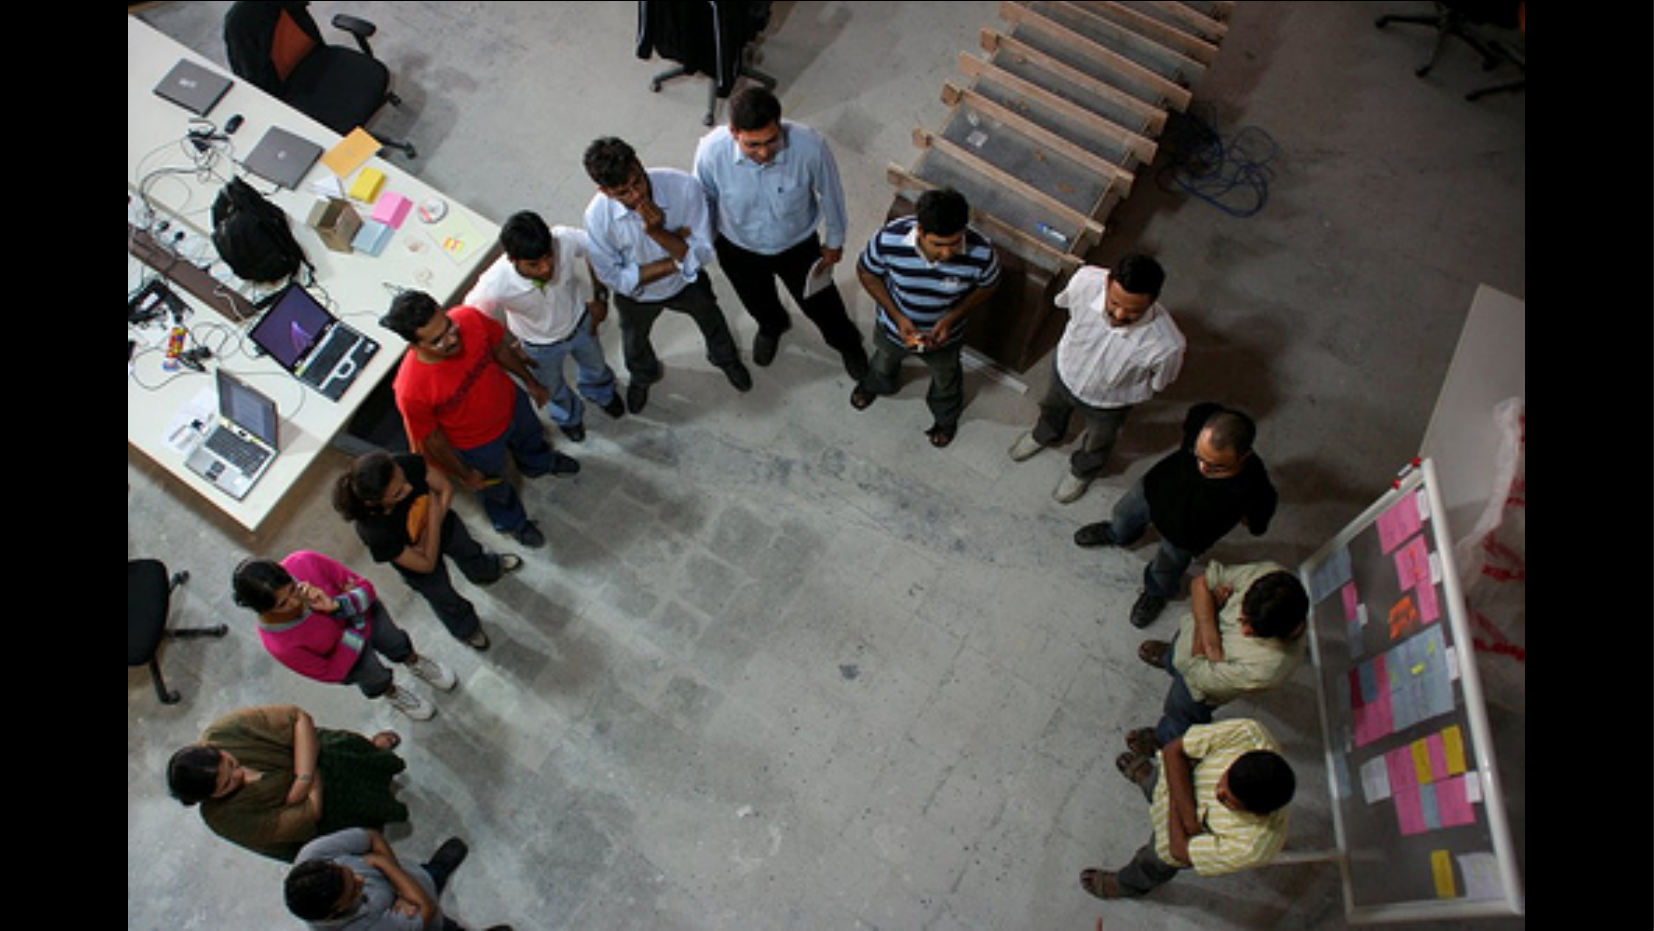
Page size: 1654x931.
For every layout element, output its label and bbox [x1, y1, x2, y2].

picture [128, 1, 1525, 931]
